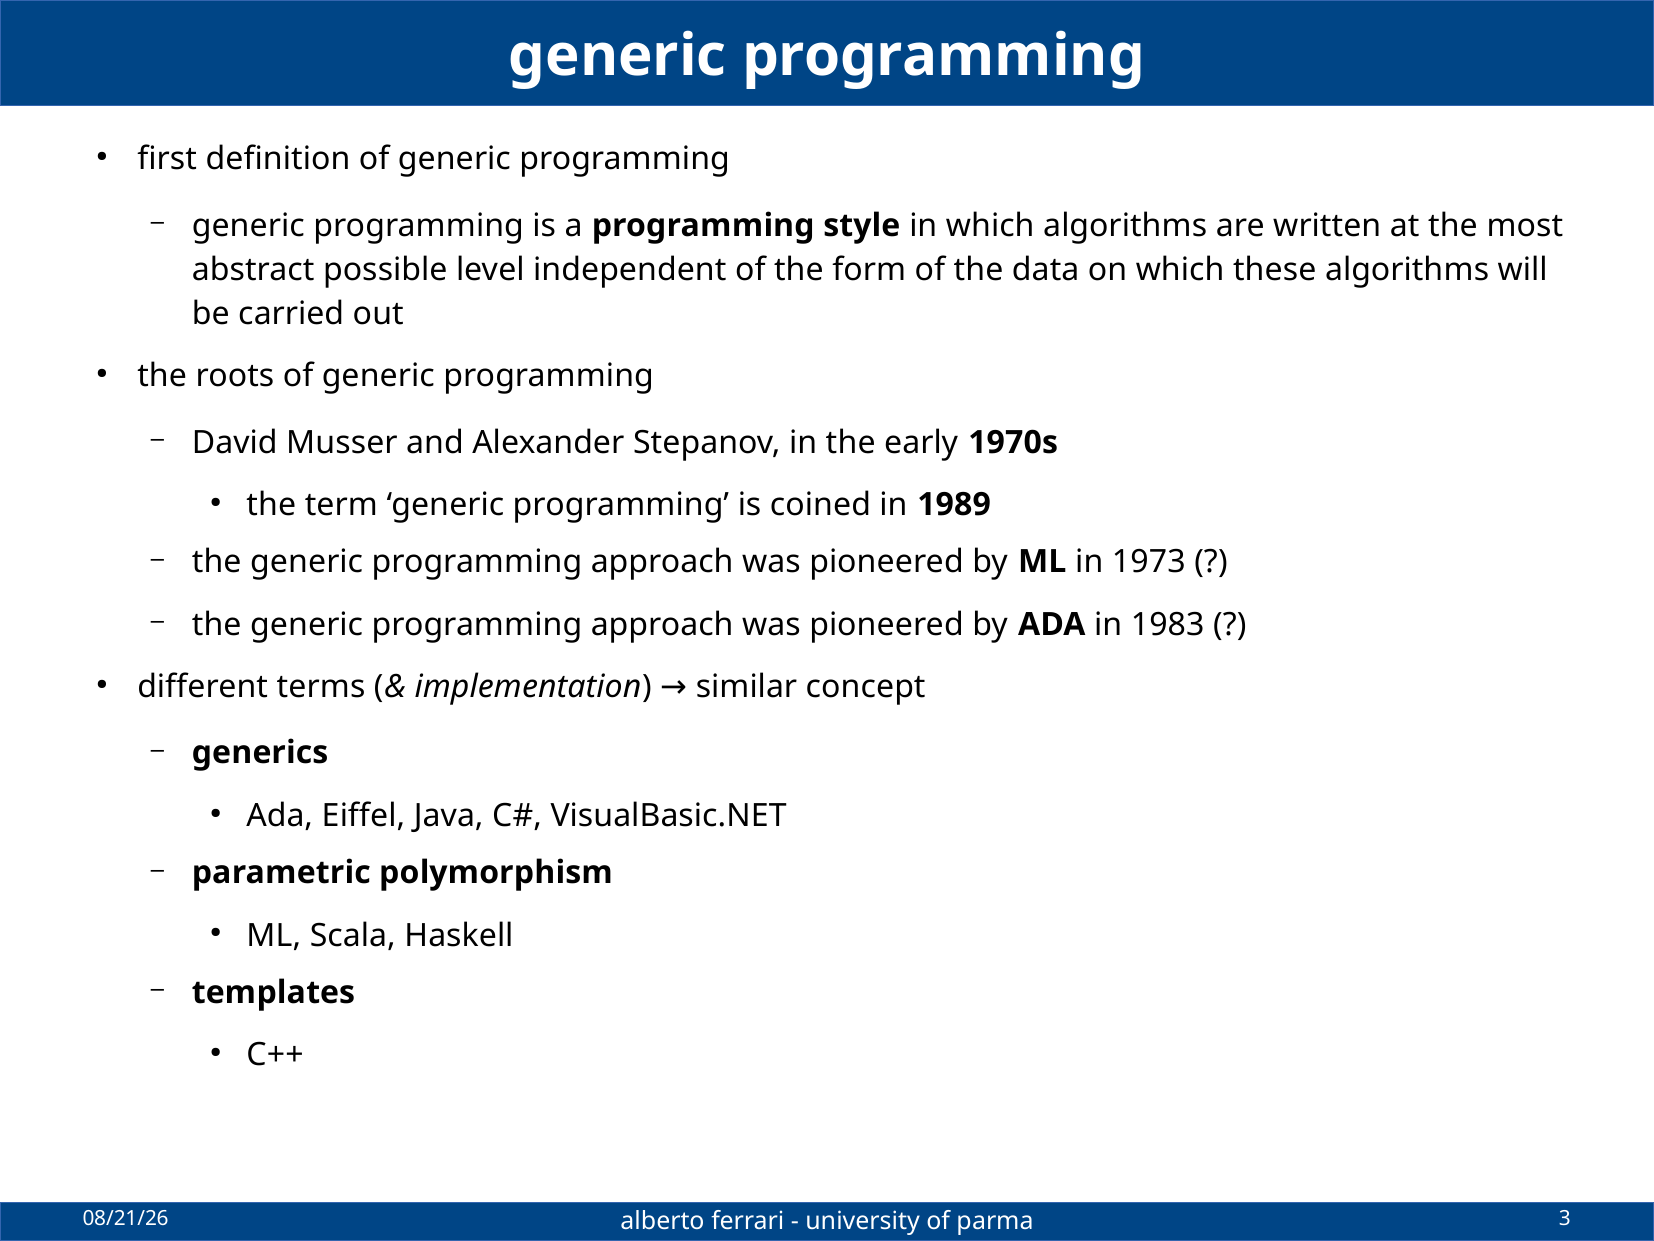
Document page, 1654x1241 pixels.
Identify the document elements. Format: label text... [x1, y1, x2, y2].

title generic programming [0, 0, 1654, 106]
list first definition of generic programming generic programming is a programming style in which algorithms are written at the most abstract possible level independent of the form of the data on which these algorithms will be carried out the roots of generic programming David Musser and Alexander Stepanov, in the early 1970s the term ‘generic programming’ is coined in 1989 the generic programming approach was pioneered by ML in 1973 (?) the generic programming approach was pioneered by ADA in 1983 (?) different terms (& implementation) → similar concept generics Ada, Eiffel, Java, C#, VisualBasic.NET parametric polymorphism ML, Scala, Haskell templates C++ [82, 135, 1571, 1081]
